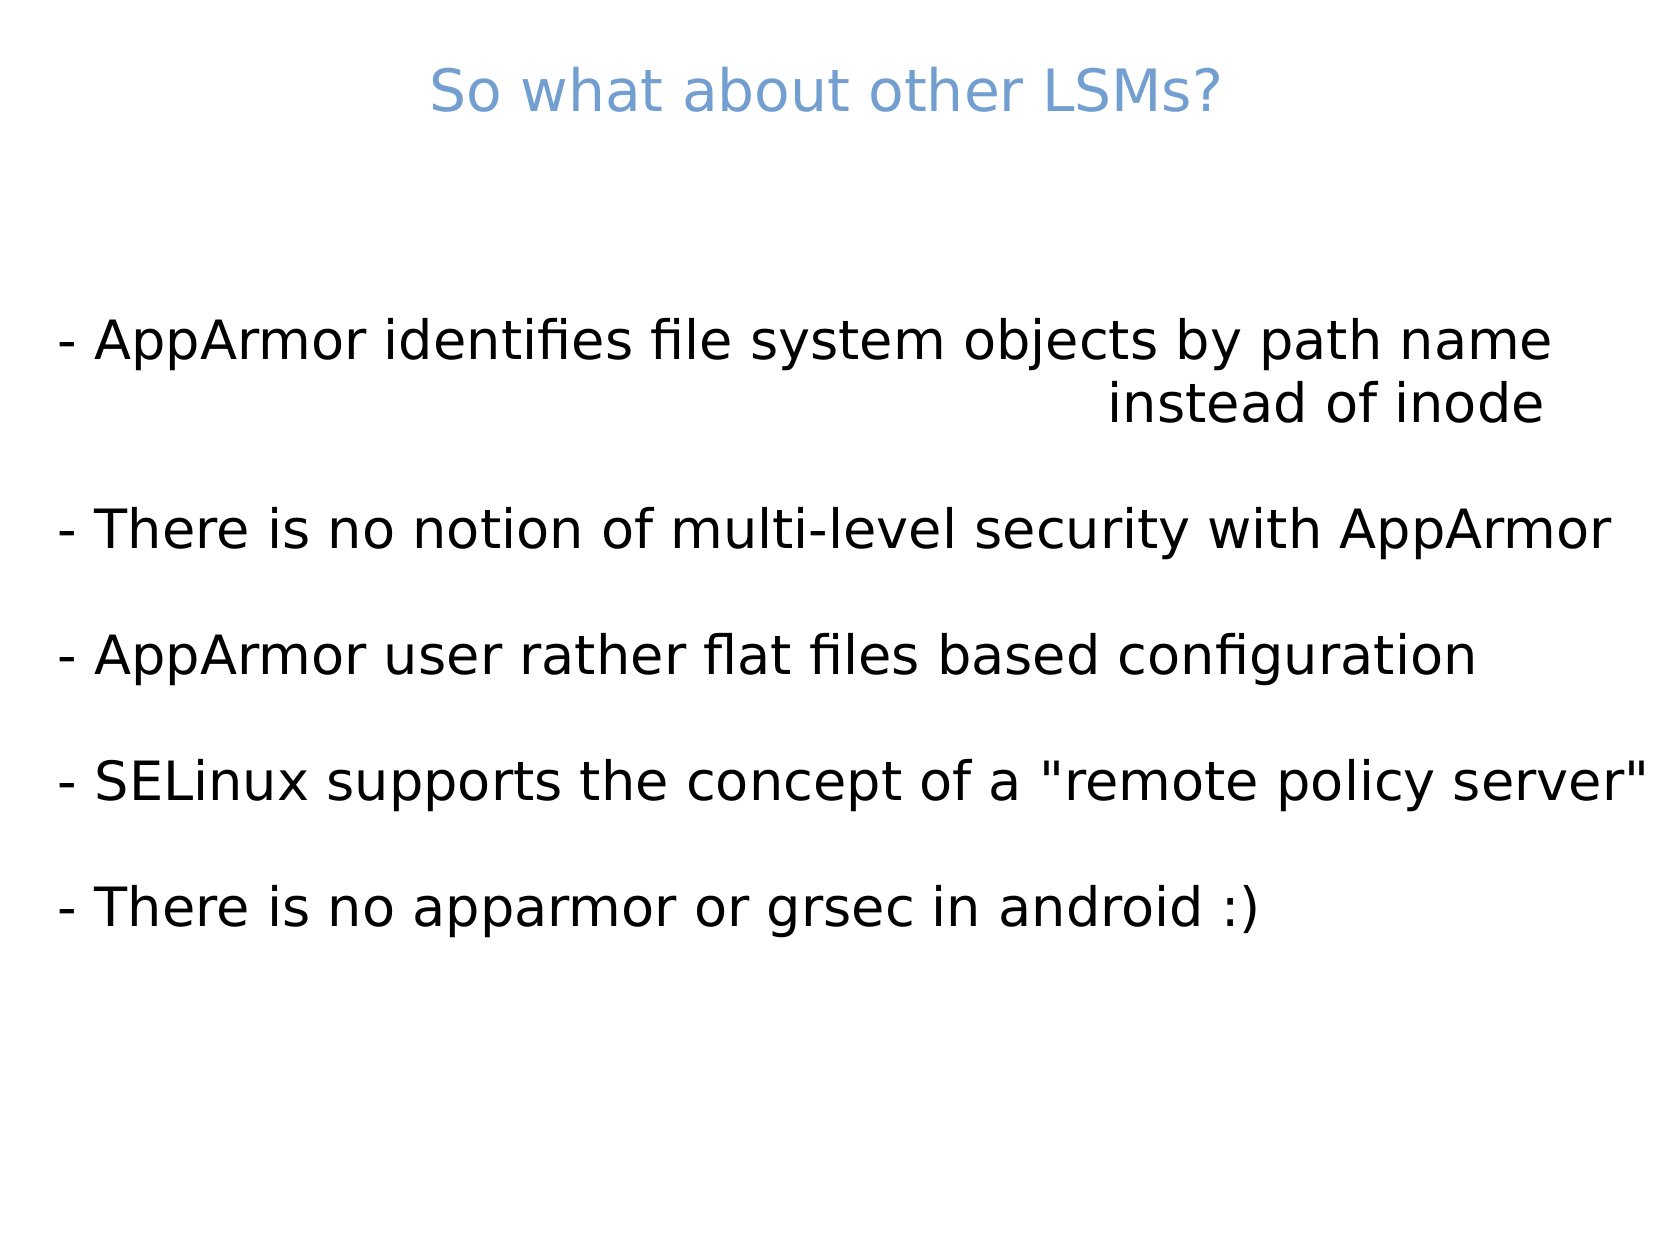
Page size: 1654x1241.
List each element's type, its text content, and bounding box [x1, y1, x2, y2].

text_box So what about other LSMs? [414, 50, 1239, 133]
text_box - AppArmor identifies file system objects by path name instead of inode - There is no notion of multi-level security with AppArmor - AppArmor user rather flat files based configuration - SELinux supports the concept of a "remote policy server" - There is no apparmor or grsec in android :) [43, 301, 1654, 947]
